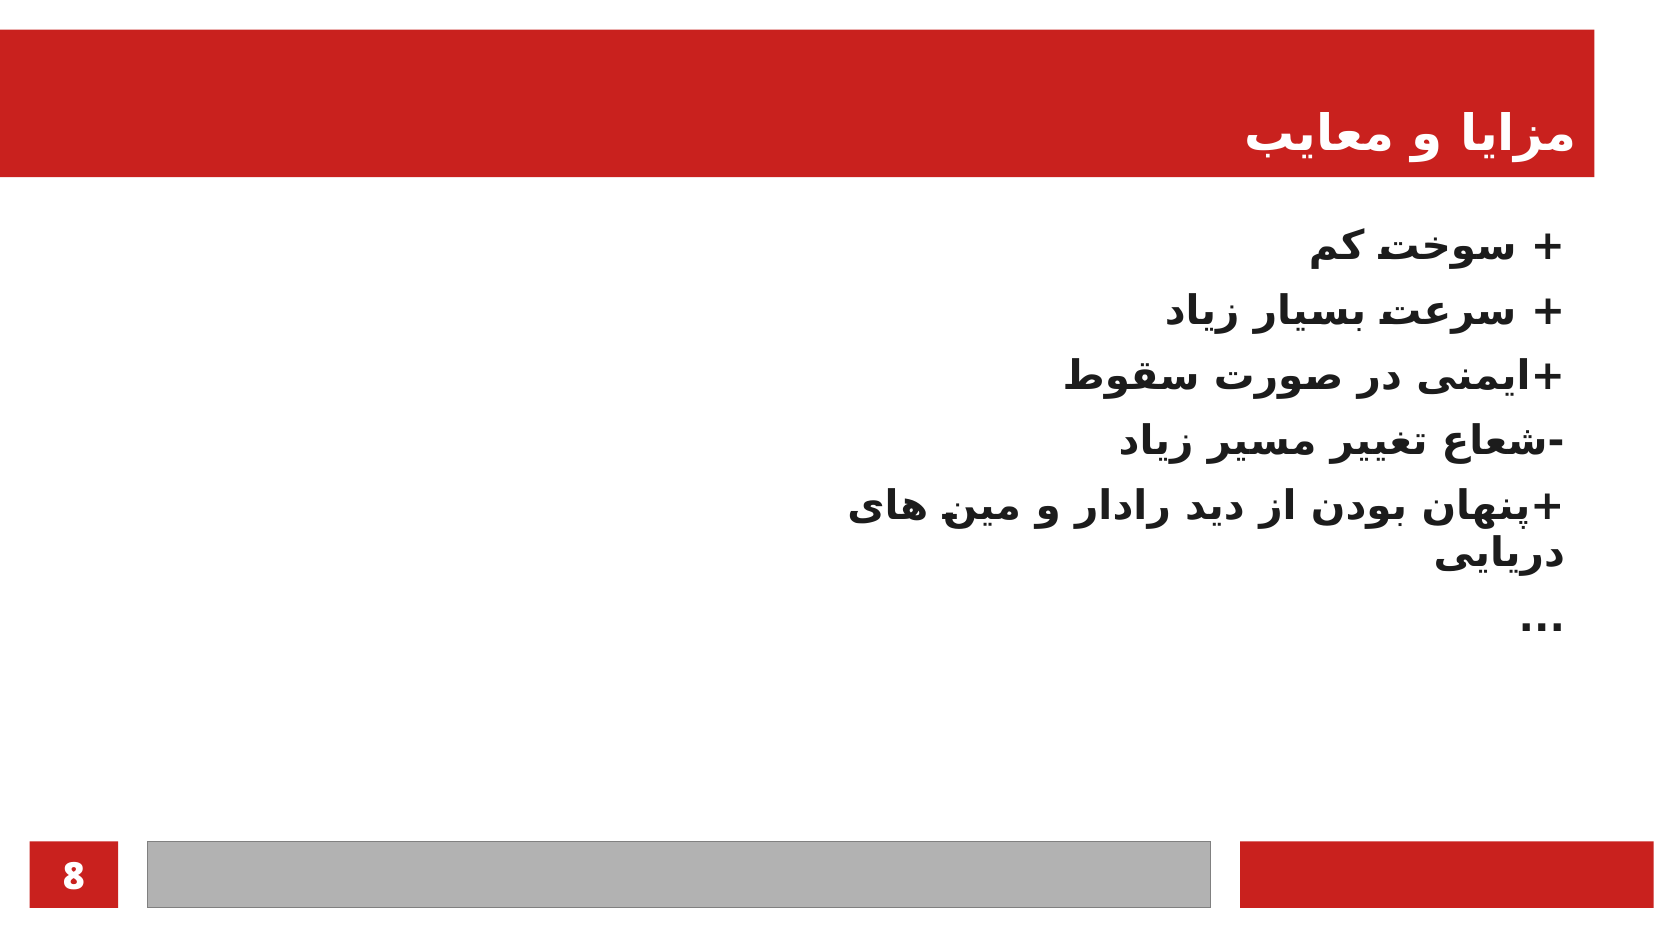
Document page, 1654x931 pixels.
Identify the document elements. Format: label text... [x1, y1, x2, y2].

list + سوخت کم + سرعت بسیار زیاد +ایمنی در صورت سقوط -شعاع تغییر مسیر زیاد +پنهان بودن از دید رادار و مین های دریایی ... [825, 221, 1565, 798]
title مزایا و معایب [59, 44, 1595, 163]
